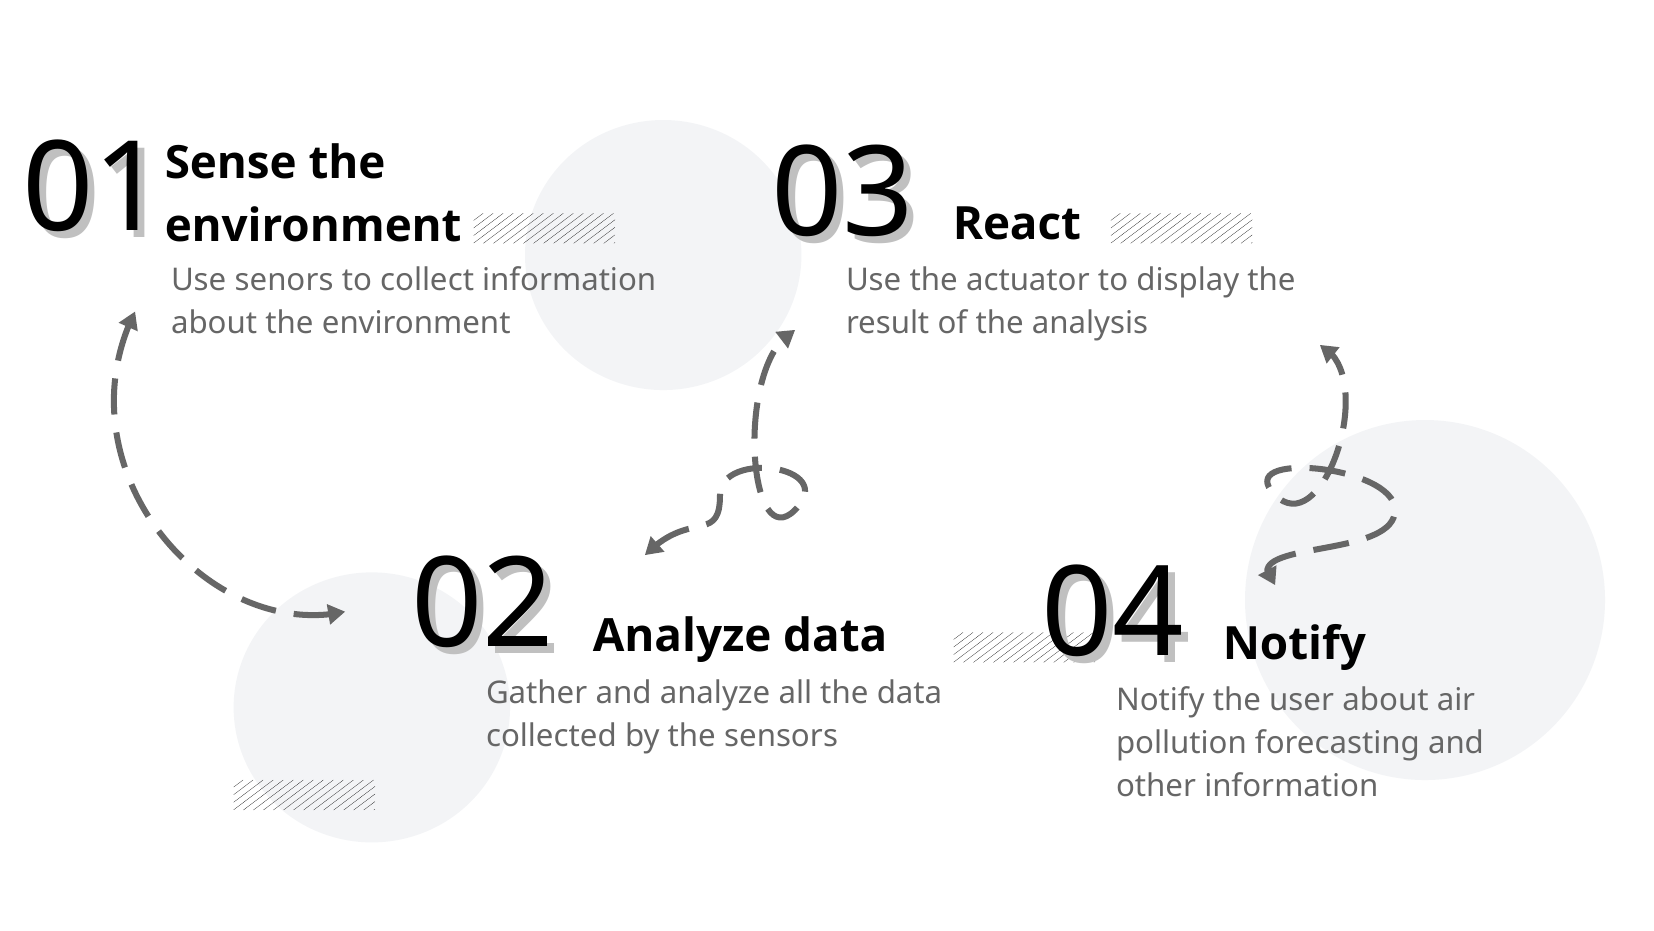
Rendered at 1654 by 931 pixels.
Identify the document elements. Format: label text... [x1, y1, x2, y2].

text_box Notify [1208, 602, 1464, 681]
text_box 02 [396, 505, 577, 691]
text_box 03 [756, 94, 937, 281]
text_box Use the actuator to display the result of the analysis [831, 250, 1357, 351]
text_box Notify the user about air pollution forecasting and other information [1101, 670, 1576, 826]
text_box 04 [1026, 514, 1207, 701]
text_box 01 [7, 88, 188, 275]
text_box Analyze data [578, 595, 938, 673]
text_box Use senors to collect information about the environment [156, 250, 676, 351]
text_box React [938, 182, 1194, 261]
text_box Gather and analyze all the data collected by the sensors [471, 662, 976, 763]
text_box Sense the environment [188, 122, 488, 263]
